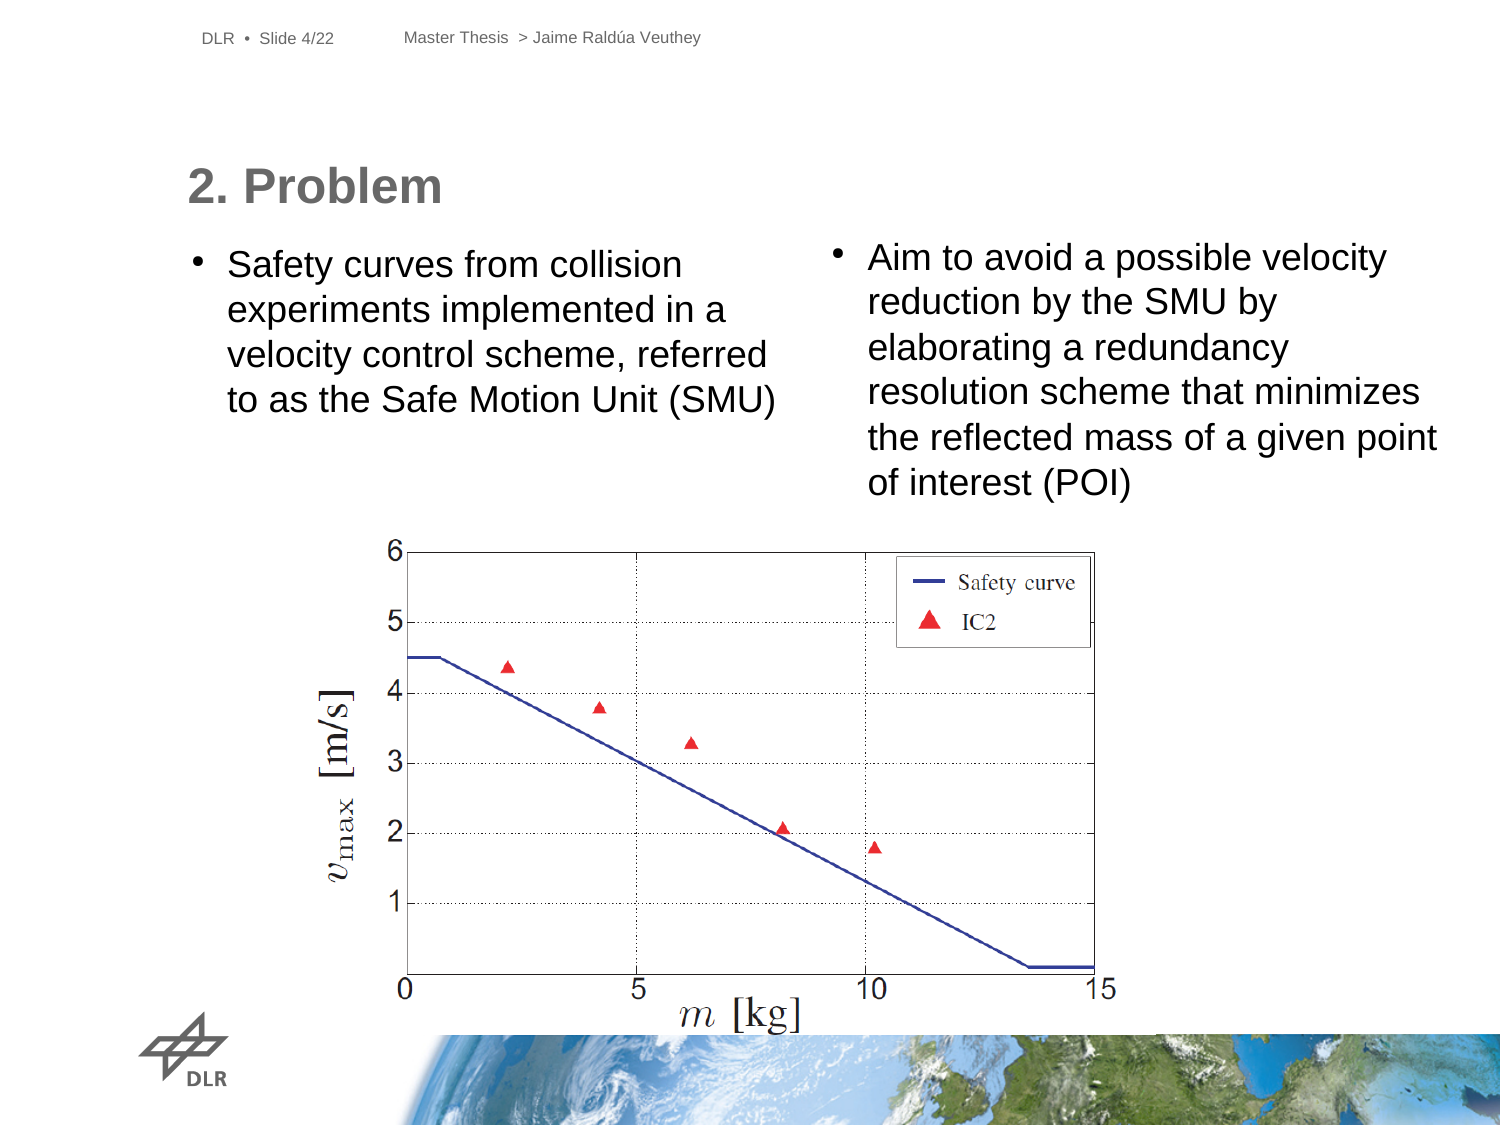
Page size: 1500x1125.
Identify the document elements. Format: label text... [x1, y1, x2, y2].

picture [0, 524, 1500, 1125]
list Aim to avoid a possible velocity reduction by the SMU by elaborating a redundancy resolution scheme that minimizes the reflected mass of a given point of interest (POI) [827, 232, 1441, 886]
title 2. Problem [187, 153, 1392, 275]
list Safety curves from collision experiments implemented in a velocity control scheme, referred to as the Safe Motion Unit (SMU) [187, 239, 800, 893]
